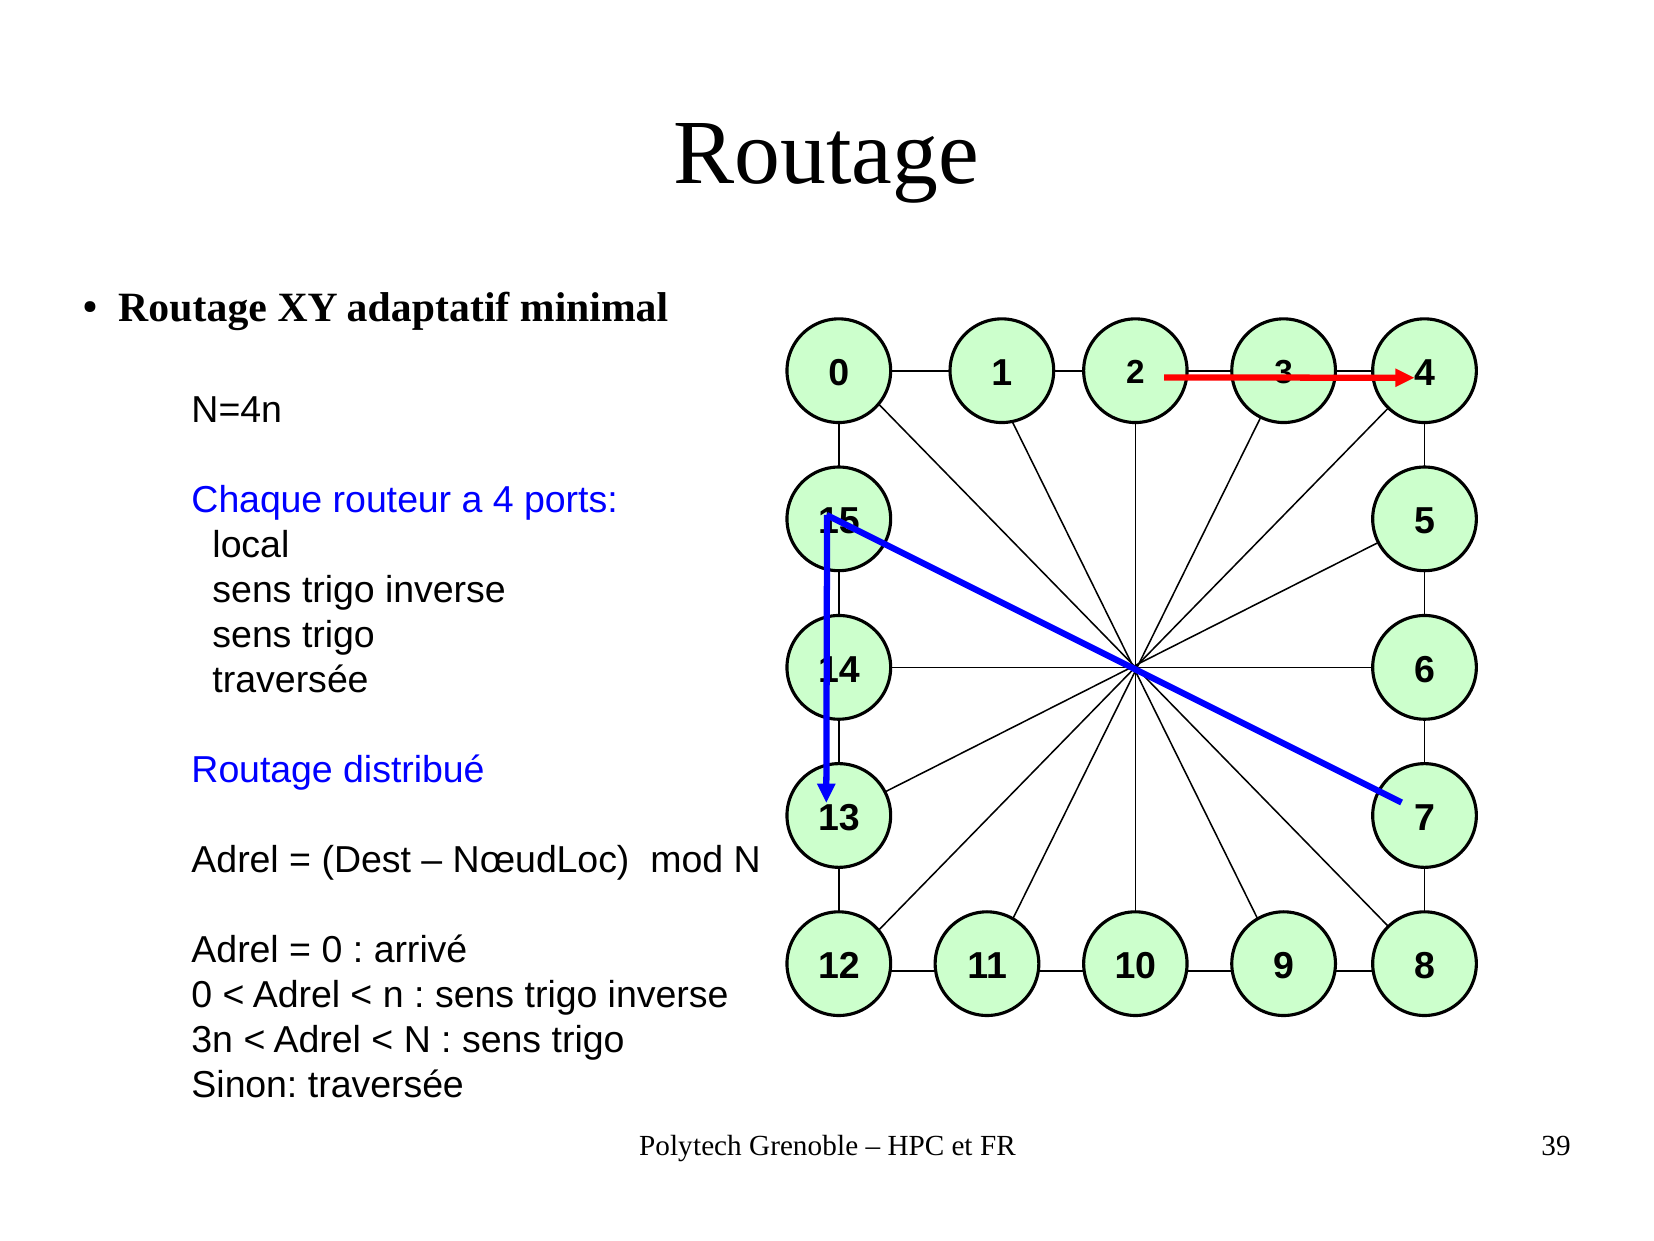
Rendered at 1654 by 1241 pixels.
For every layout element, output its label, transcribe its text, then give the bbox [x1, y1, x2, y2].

text_box N=4n Chaque routeur a 4 ports: local sens trigo inverse sens trigo traversée Routage distribué Adrel = (Dest – NœudLoc) mod N Adrel = 0 : arrivé 0 < Adrel < n : sens trigo inverse 3n < Adrel < N : sens trigo Sinon: traversée [176, 377, 776, 1113]
text_box 4 [1372, 318, 1477, 423]
title Routage [82, 49, 1571, 213]
text_box 15 [831, 522, 883, 571]
text_box 3 [1231, 318, 1336, 374]
text_box 14 [830, 615, 891, 720]
text_box 13 [786, 763, 891, 868]
text_box 7 [1372, 763, 1477, 868]
text_box 5 [1372, 467, 1477, 571]
text_box 1 [950, 318, 1054, 423]
text_box 2 [1083, 318, 1188, 423]
text_box 10 [1083, 911, 1188, 1016]
text_box 3 [1232, 381, 1335, 423]
text_box 6 [1372, 615, 1477, 720]
text_box 14 [786, 617, 823, 717]
text_box 4 [1419, 366, 1426, 376]
list Routage XY adaptatif minimal [82, 213, 1571, 378]
text_box 11 [935, 911, 1039, 1016]
text_box 15 [786, 467, 891, 569]
text_box 8 [1372, 911, 1477, 1016]
text_box 12 [786, 911, 891, 1016]
text_box 9 [1231, 911, 1336, 1016]
text_box 0 [786, 318, 891, 423]
